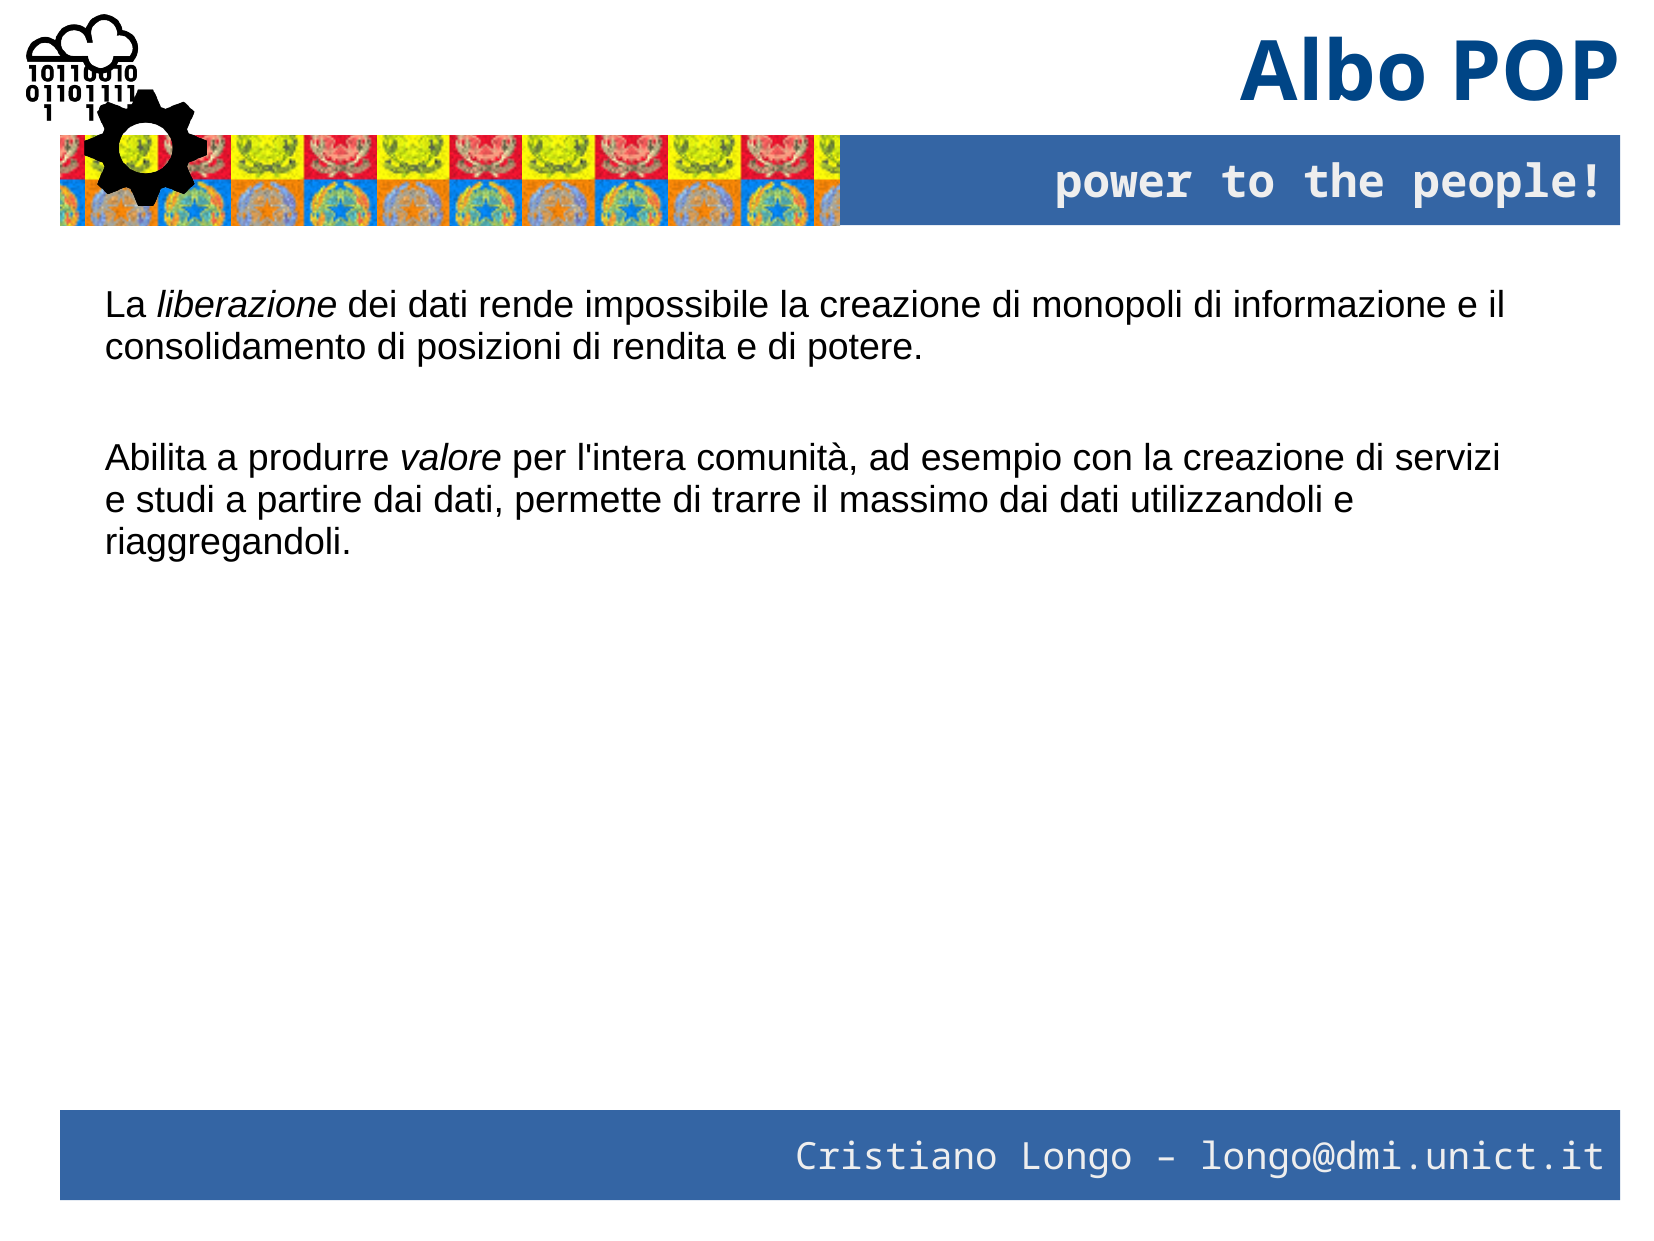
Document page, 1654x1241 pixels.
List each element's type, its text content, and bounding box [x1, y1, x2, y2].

text_box power to the people! [840, 135, 1621, 226]
picture [26, 14, 207, 206]
text_box Albo POP [982, 4, 1636, 124]
text_box Abilita a produrre valore per l'intera comunità, ad esempio con la creazione di servizi e studi a partire dai dati, permette di trarre il massimo dai dati utilizzandoli e riaggregandoli. [90, 429, 1546, 571]
text_box [60, 135, 840, 226]
text_box La liberazione dei dati rende impossibile la creazione di monopoli di informazione e il consolidamento di posizioni di rendita e di potere. [90, 276, 1546, 376]
text_box Cristiano Longo – longo@dmi.unict.it [60, 1110, 1621, 1201]
